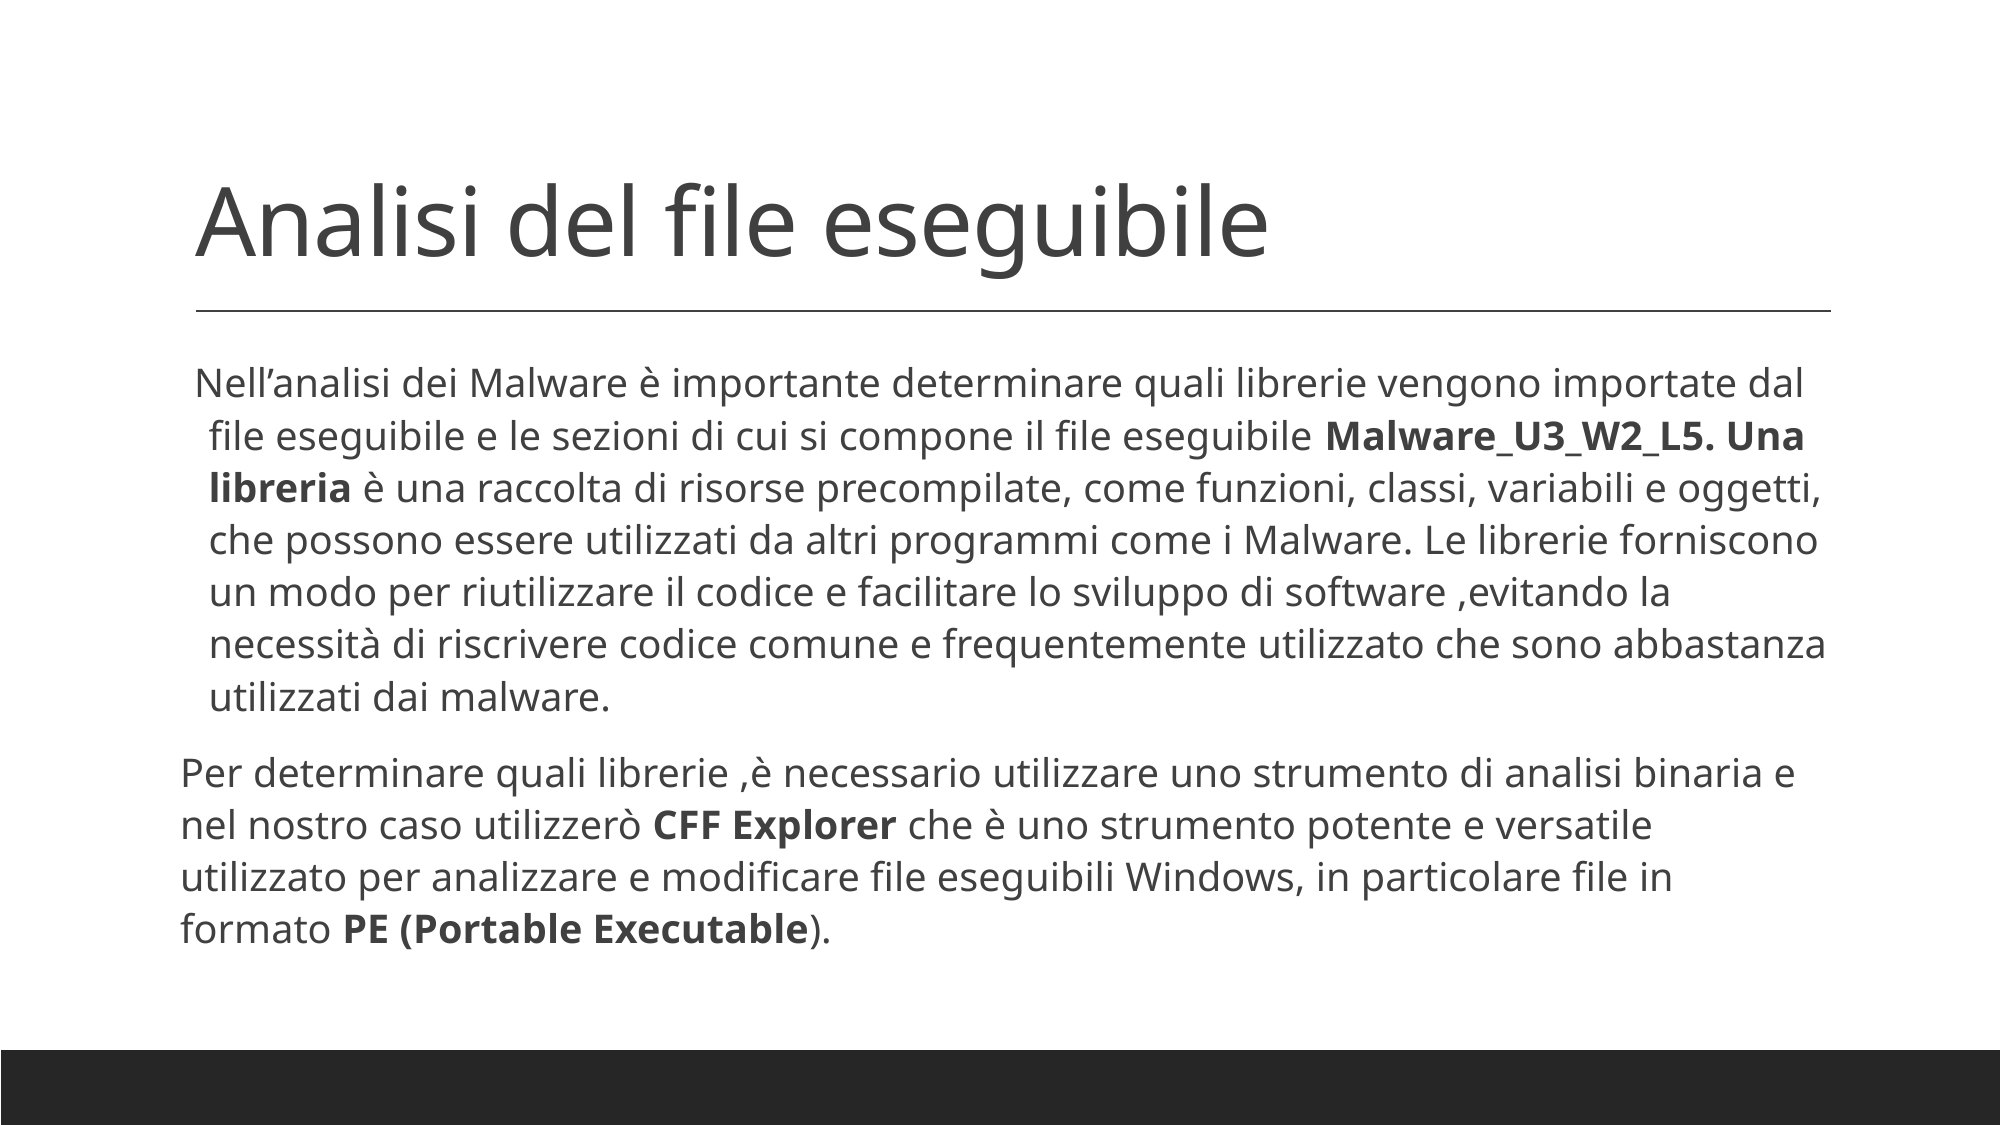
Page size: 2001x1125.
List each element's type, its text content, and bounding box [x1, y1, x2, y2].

title Analisi del file eseguibile [180, 47, 1831, 286]
list Nell’analisi dei Malware è importante determinare quali librerie vengono importate dal file eseguibile e le sezioni di cui si compone il file eseguibile Malware_U3_W2_L5. Una libreria è una raccolta di risorse precompilate, come funzioni, classi, variabili e oggetti, che possono essere utilizzati da altri programmi come i Malware. Le librerie forniscono un modo per riutilizzare il codice e facilitare lo sviluppo di software ,evitando la necessità di riscrivere codice comune e frequentemente utilizzato che sono abbastanza utilizzati dai malware. Per determinare quali librerie ,è necessario utilizzare uno strumento di analisi binaria e nel nostro caso utilizzerò CFF Explorer che è uno strumento potente e versatile utilizzato per analizzare e modificare file eseguibili Windows, in particolare file in formato PE (Portable Executable). [180, 345, 1831, 963]
